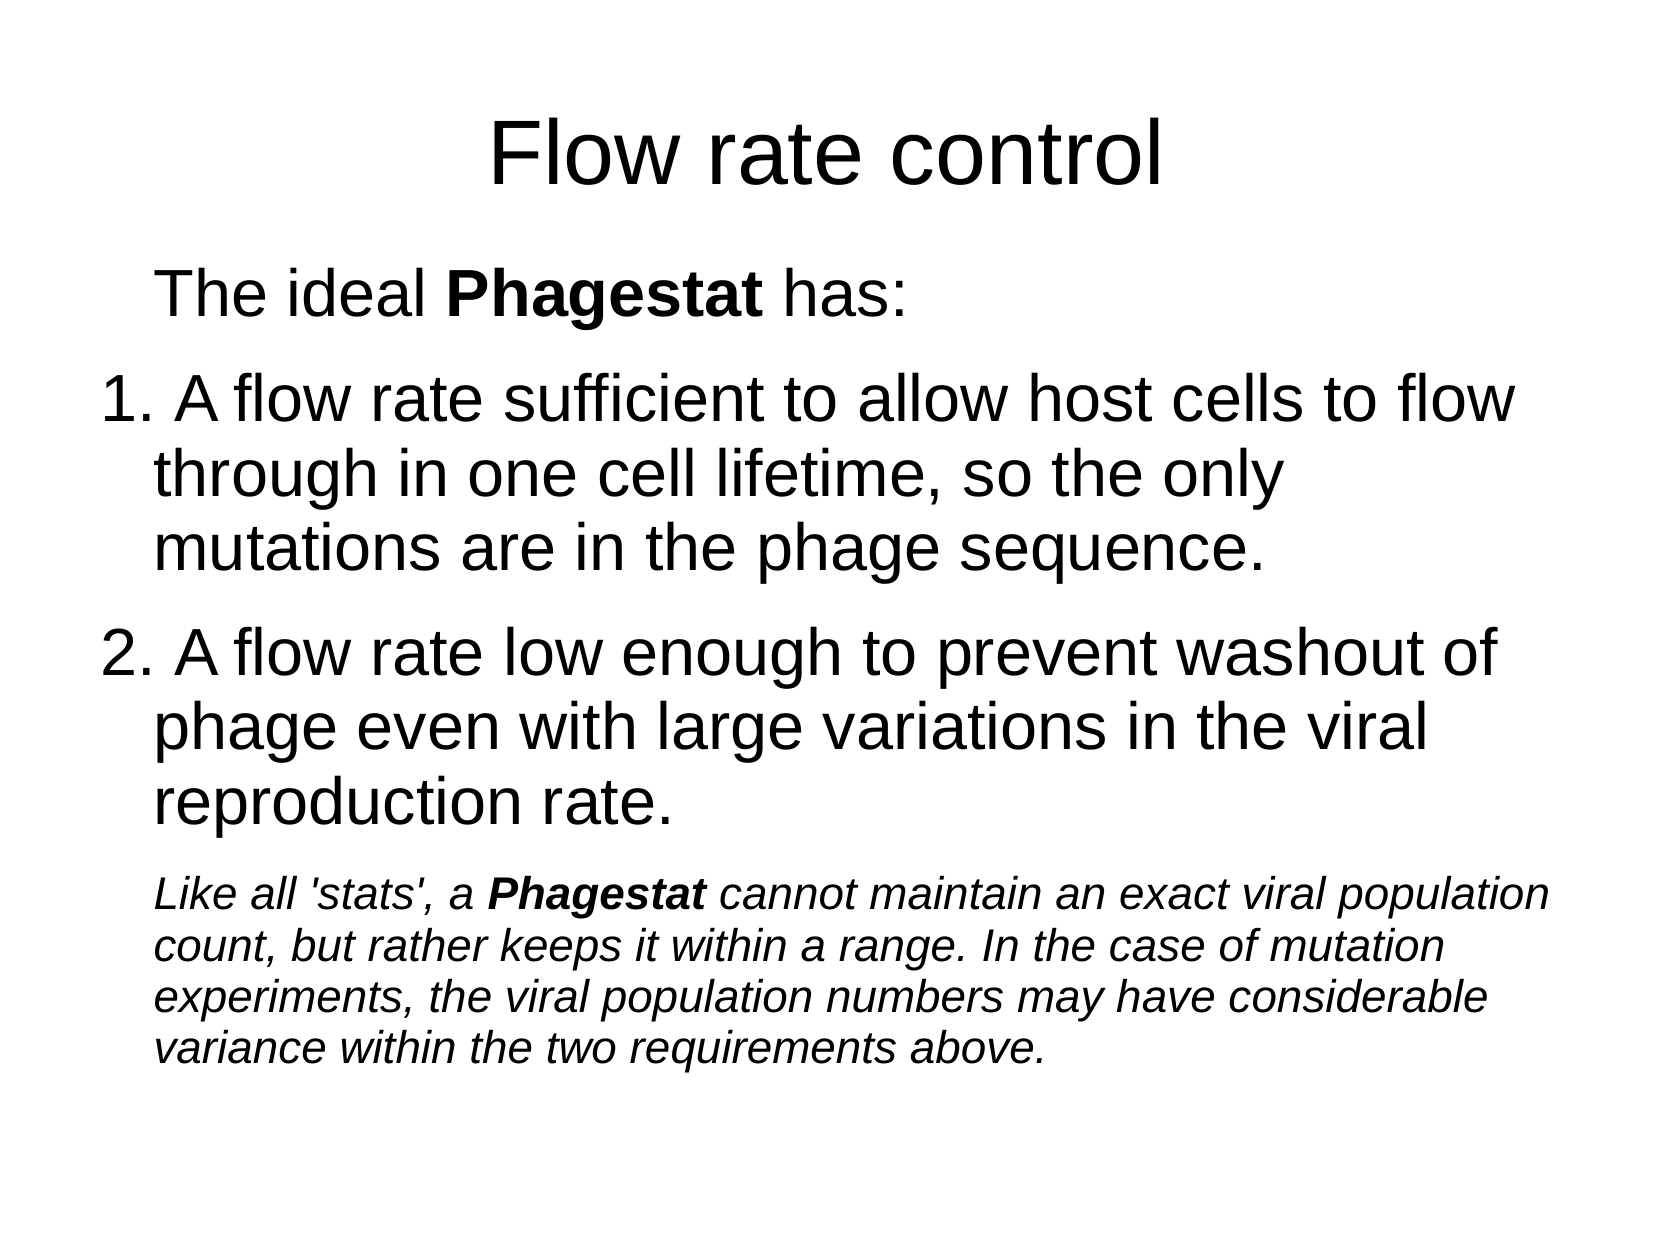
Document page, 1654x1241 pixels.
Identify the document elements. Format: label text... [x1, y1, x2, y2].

list The ideal Phagestat has: A flow rate sufficient to allow host cells to flow through in one cell lifetime, so the only mutations are in the phage sequence. A flow rate low enough to prevent washout of phage even with large variations in the viral reproduction rate. Like all 'stats', a Phagestat cannot maintain an exact viral population count, but rather keeps it within a range. In the case of mutation experiments, the viral population numbers may have considerable variance within the two requirements above. [82, 256, 1571, 1201]
title Flow rate control [82, 49, 1571, 256]
